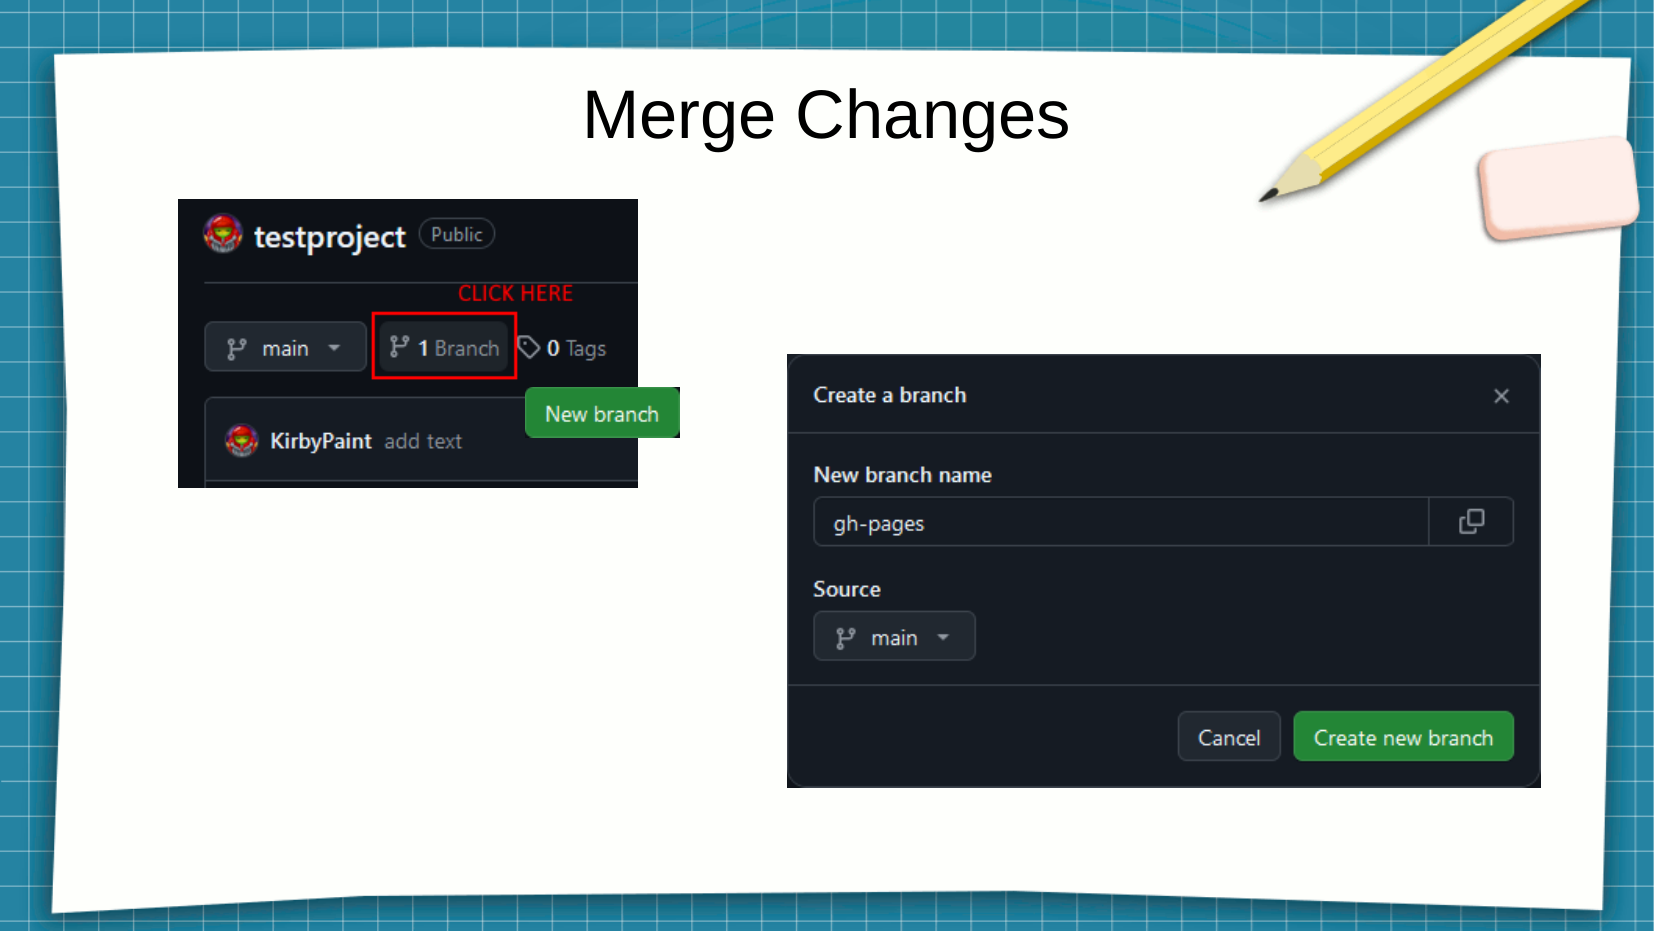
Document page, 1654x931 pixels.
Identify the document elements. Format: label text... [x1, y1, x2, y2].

title Merge Changes [82, 37, 1571, 193]
picture [0, 0, 1654, 931]
